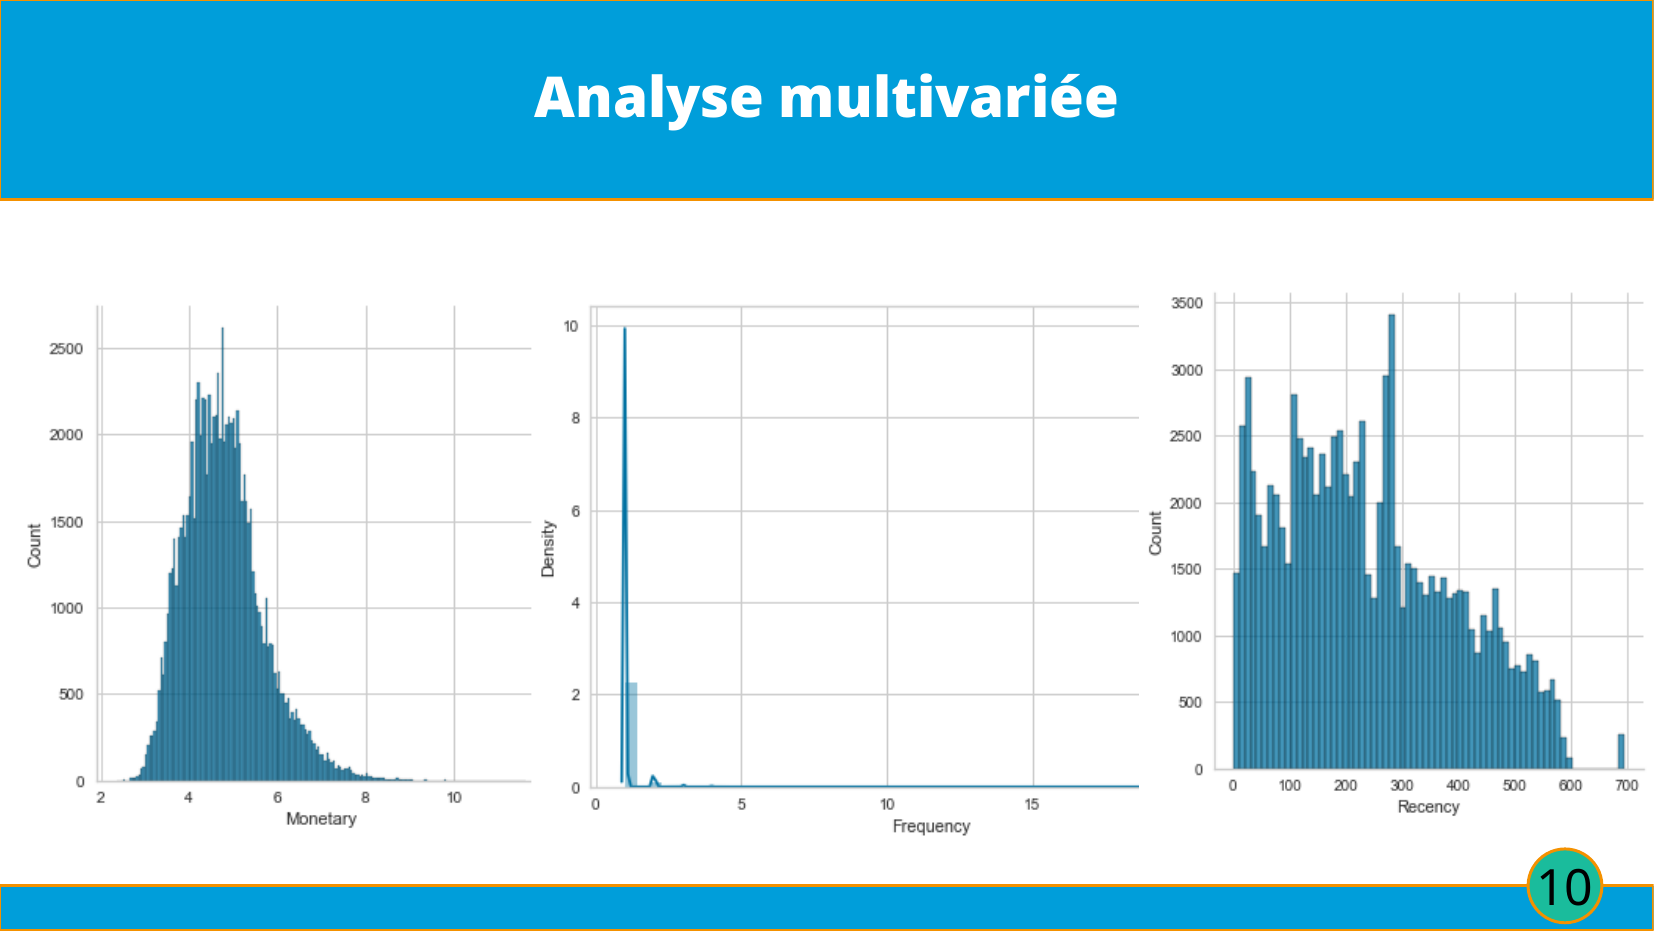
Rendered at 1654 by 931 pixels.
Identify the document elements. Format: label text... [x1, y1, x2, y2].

picture [17, 282, 1654, 847]
title Analyse multivariée [59, 37, 1595, 155]
